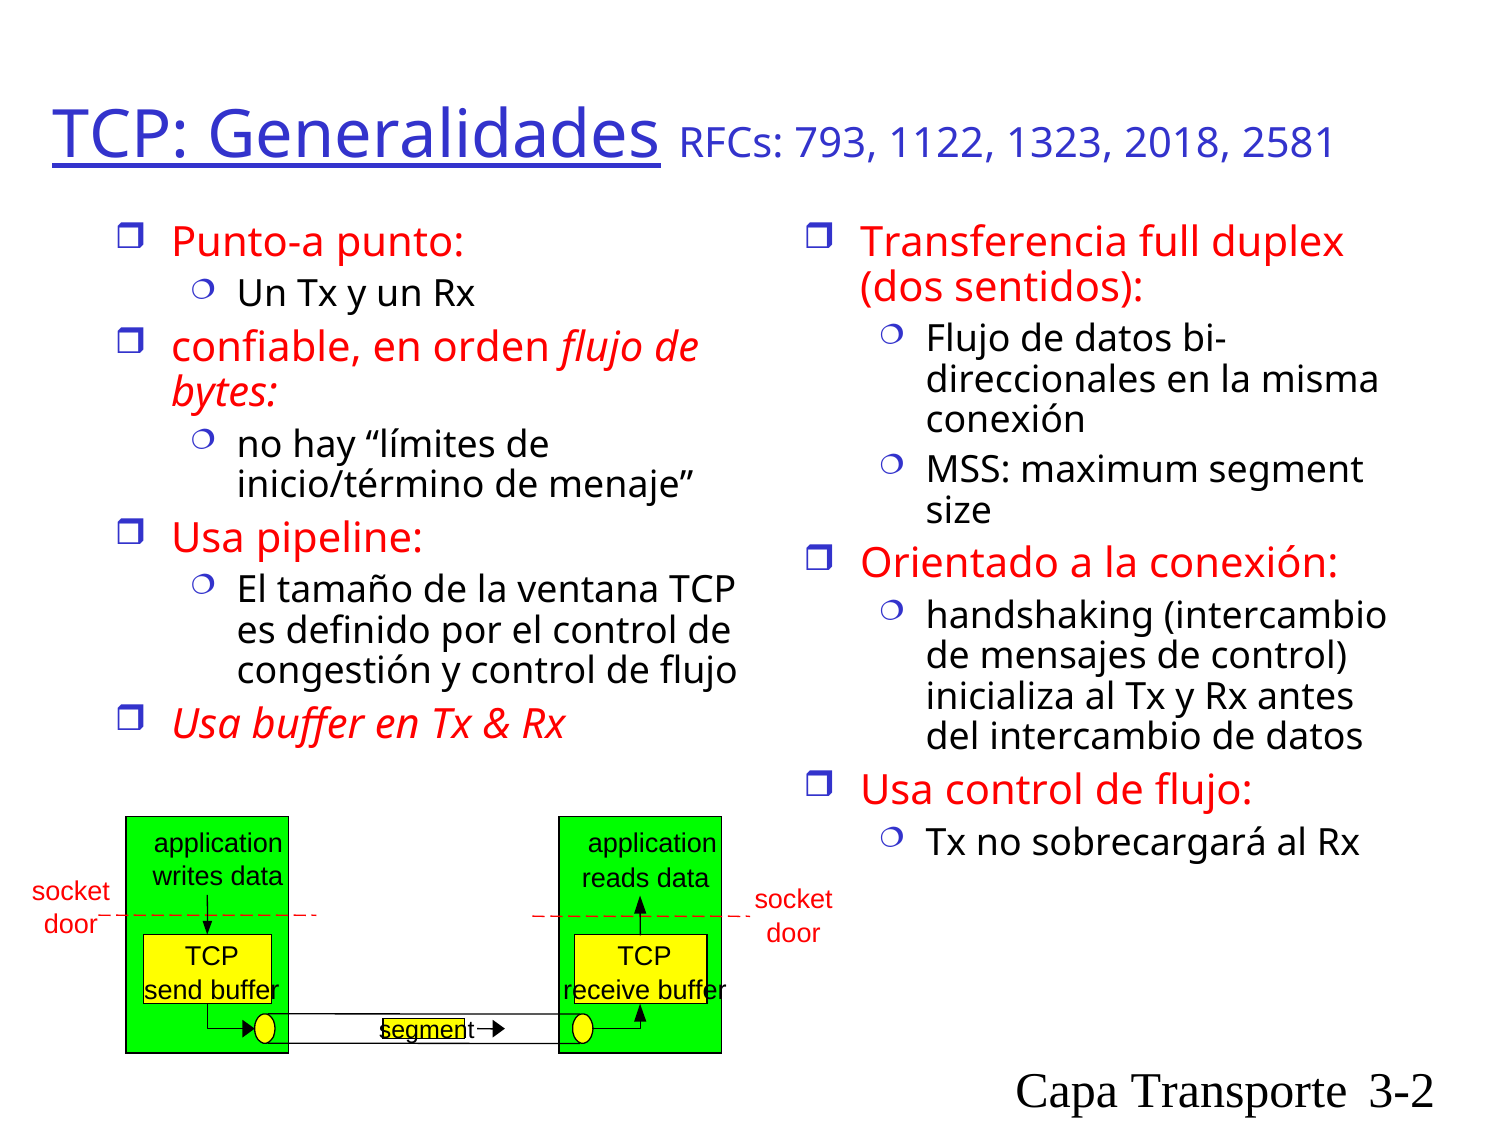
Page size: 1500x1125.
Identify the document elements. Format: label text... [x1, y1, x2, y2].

text_box segment [378, 1013, 476, 1044]
text_box [492, 1019, 505, 1038]
text_box door [43, 906, 98, 939]
text_box [559, 816, 722, 1054]
text_box TCP [184, 938, 239, 972]
text_box socket [754, 881, 833, 915]
text_box application [587, 824, 717, 858]
text_box door [766, 915, 821, 948]
text_box application [153, 825, 283, 858]
title TCP: Generalidades RFCs: 793, 1122, 1323, 2018, 2581 [37, 37, 1424, 225]
text_box [126, 816, 289, 1054]
text_box socket [31, 873, 110, 906]
text_box receive buffer [563, 972, 727, 1005]
list Transferencia full duplex (dos sentidos): Flujo de datos bi-direccionales en la misma conexión MSS: maximum segment size Orientado a la conexión: handshaking (intercambio de mensajes de control) inicializa al Tx y Rx antes del intercambio de datos Usa control de flujo: Tx no sobrecargará al Rx [789, 212, 1429, 913]
text_box reads data [581, 860, 710, 894]
text_box writes data [152, 858, 284, 892]
list Punto-a punto: Un Tx y un Rx confiable, en orden flujo de bytes: no hay “límites de inicio/término de menaje” Usa pipeline: El tamaño de la ventana TCP es definido por el control de congestión y control de flujo Usa buffer en Tx & Rx [99, 212, 754, 872]
text_box TCP [617, 938, 672, 972]
text_box send buffer [144, 972, 280, 1005]
